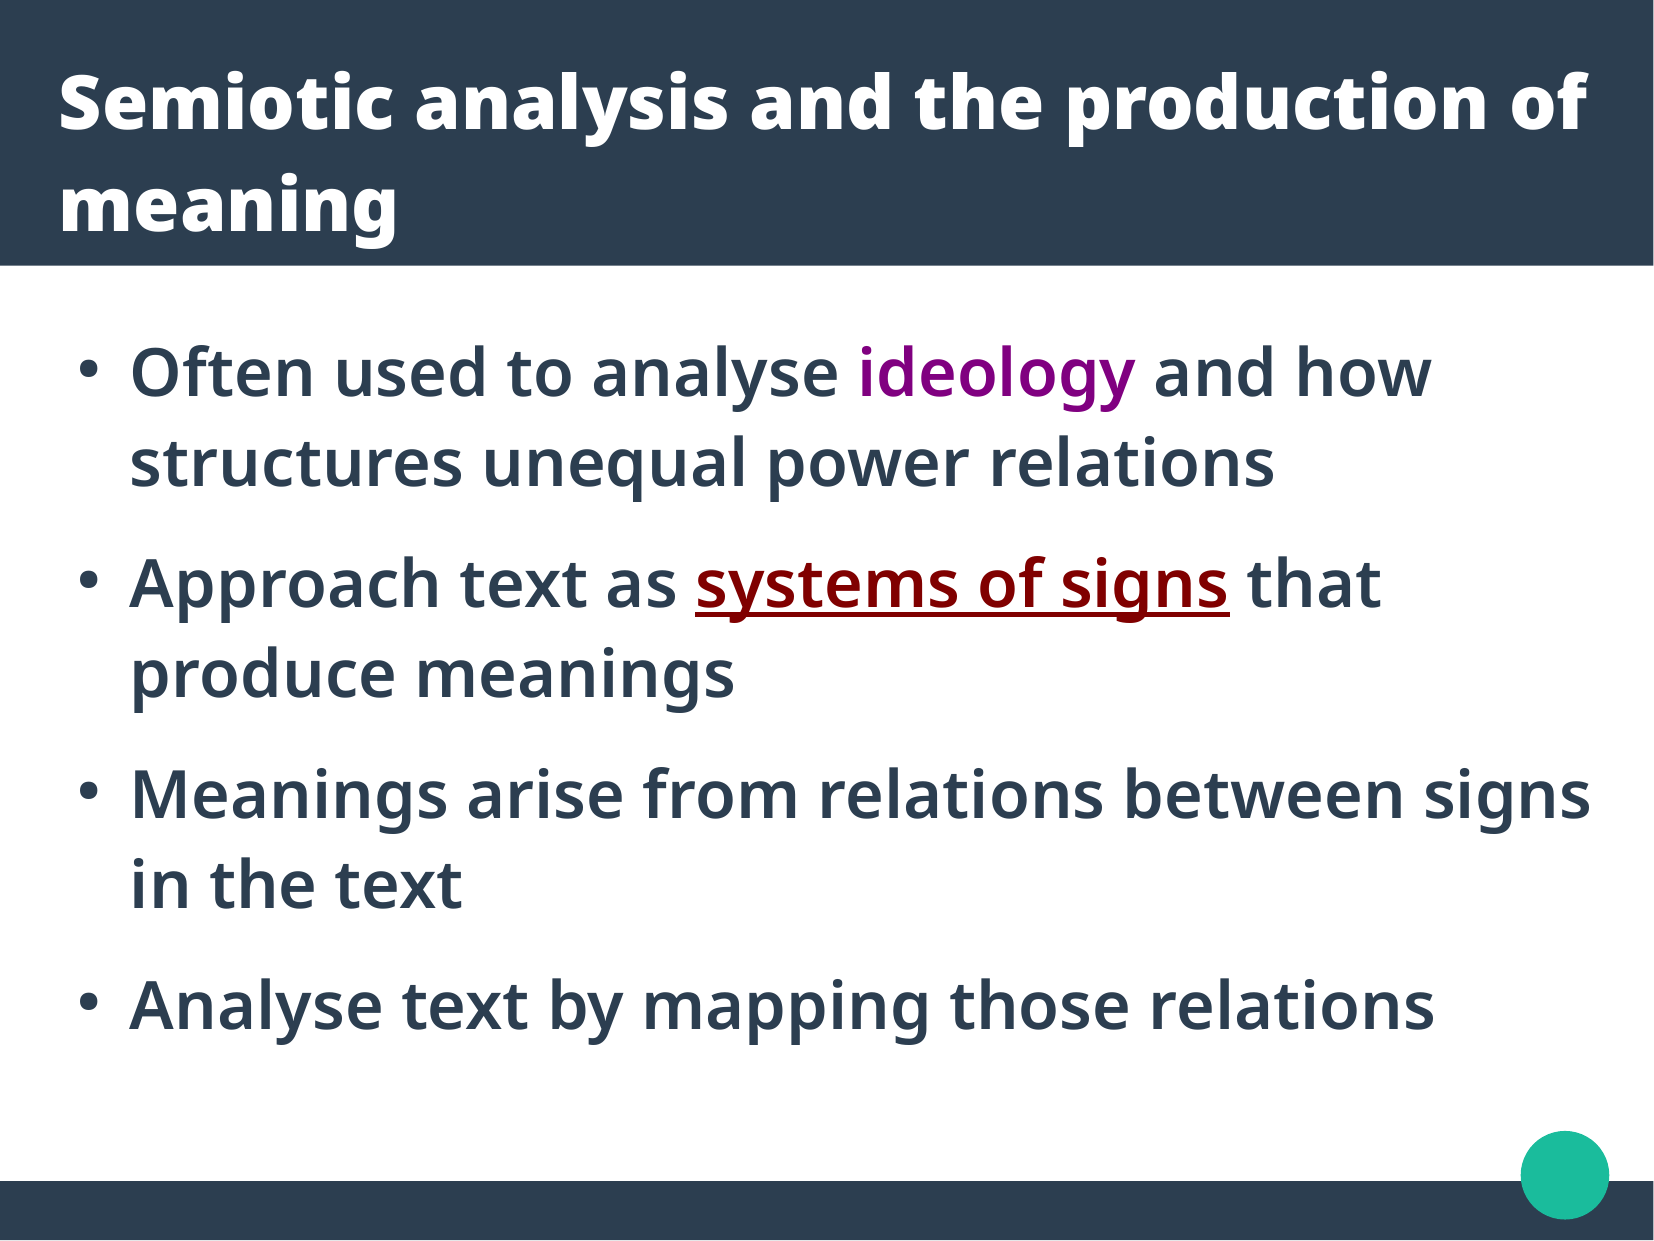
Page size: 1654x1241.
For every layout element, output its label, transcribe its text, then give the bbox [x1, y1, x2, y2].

title Semiotic analysis and the production of meaning [59, 49, 1595, 207]
list Often used to analyse ideology and how structures unequal power relations Approach text as systems of signs that produce meanings Meanings arise from relations between signs in the text Analyse text by mapping those relations [59, 324, 1595, 1152]
